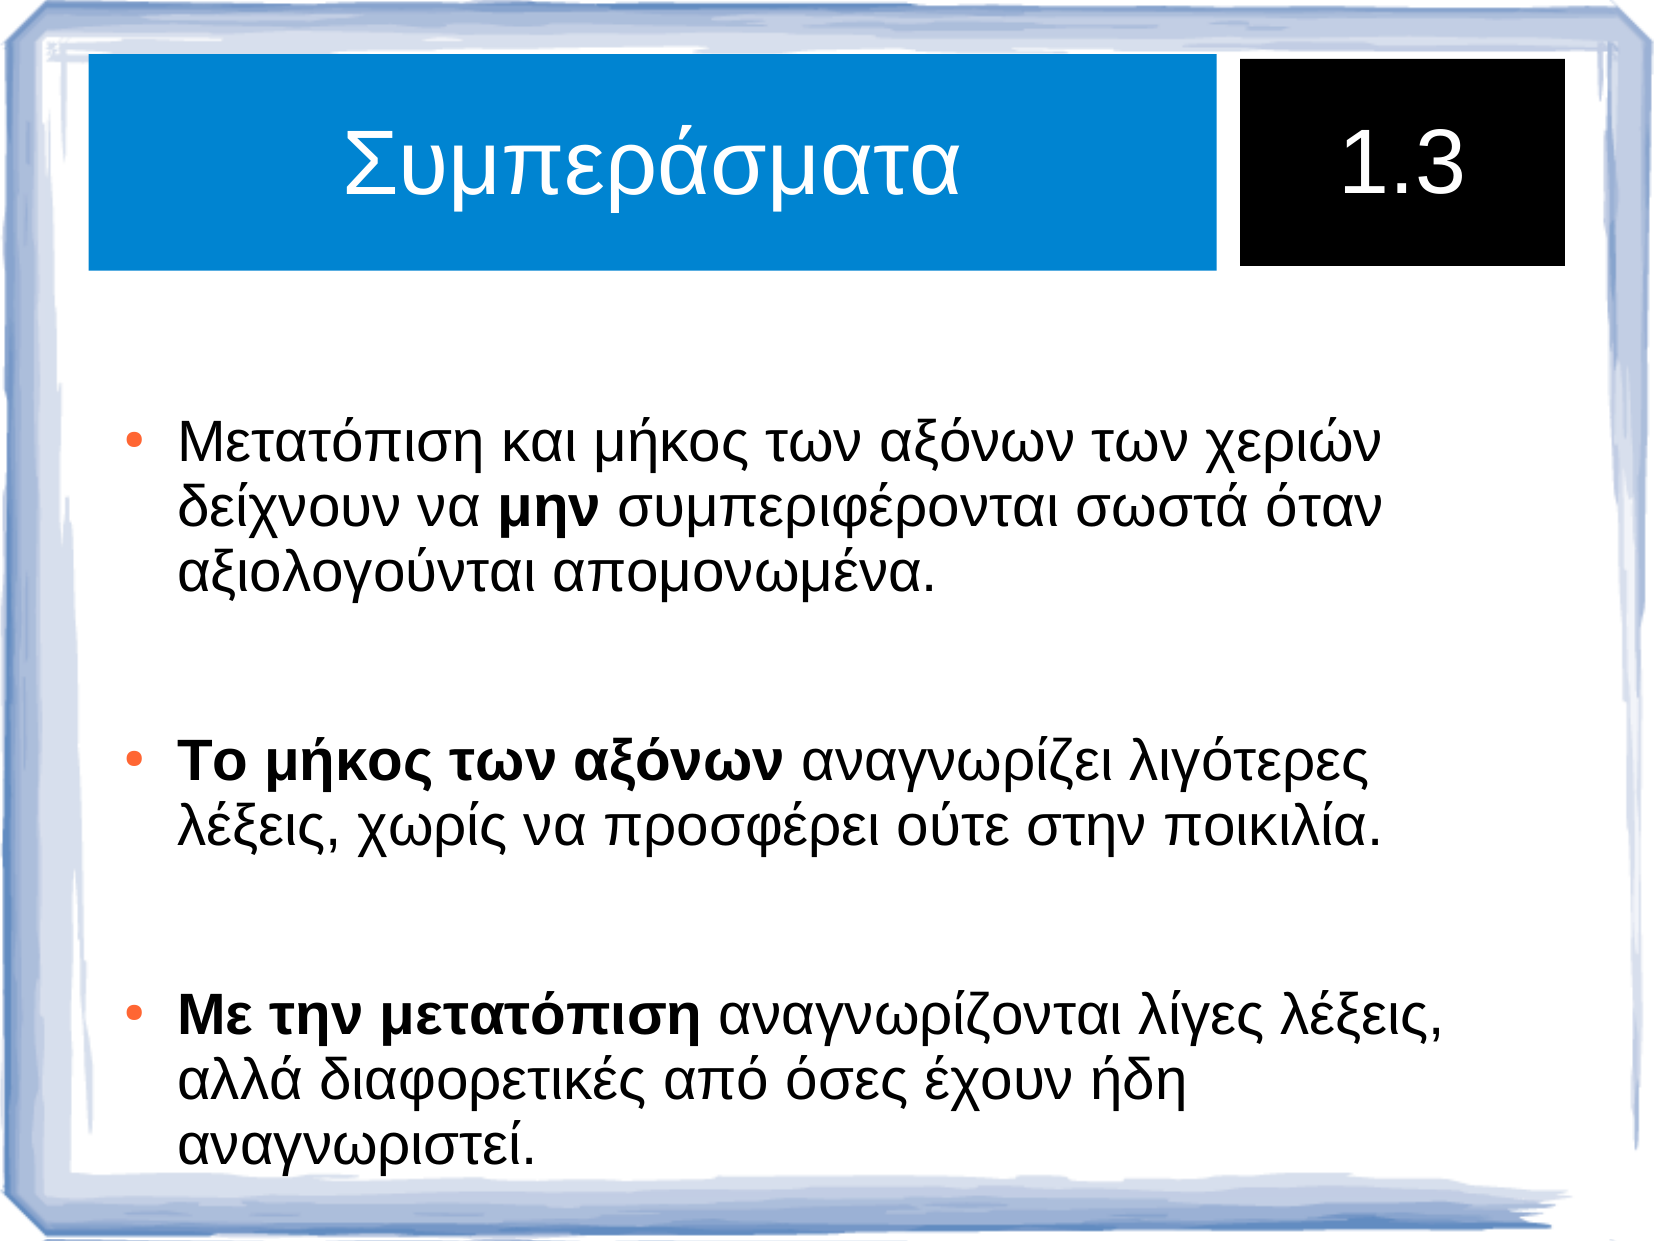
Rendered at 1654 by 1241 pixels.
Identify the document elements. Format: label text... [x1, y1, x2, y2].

title Συμπεράσματα [88, 54, 1217, 271]
list Μετατόπιση και μήκος των αξόνων των χεριών δείχνουν να μην συμπεριφέρονται σωστά όταν αξιολογούνται απομονωμένα. Το μήκος των αξόνων αναγνωρίζει λιγότερες λέξεις, χωρίς να προσφέρει ούτε στην ποικιλία. Με την μετατόπιση αναγνωρίζονται λίγες λέξεις, αλλά διαφορετικές από όσες έχουν ήδη αναγνωριστεί. [106, 313, 1530, 1183]
picture [0, 0, 1654, 1241]
title 1.3 [1240, 58, 1565, 266]
